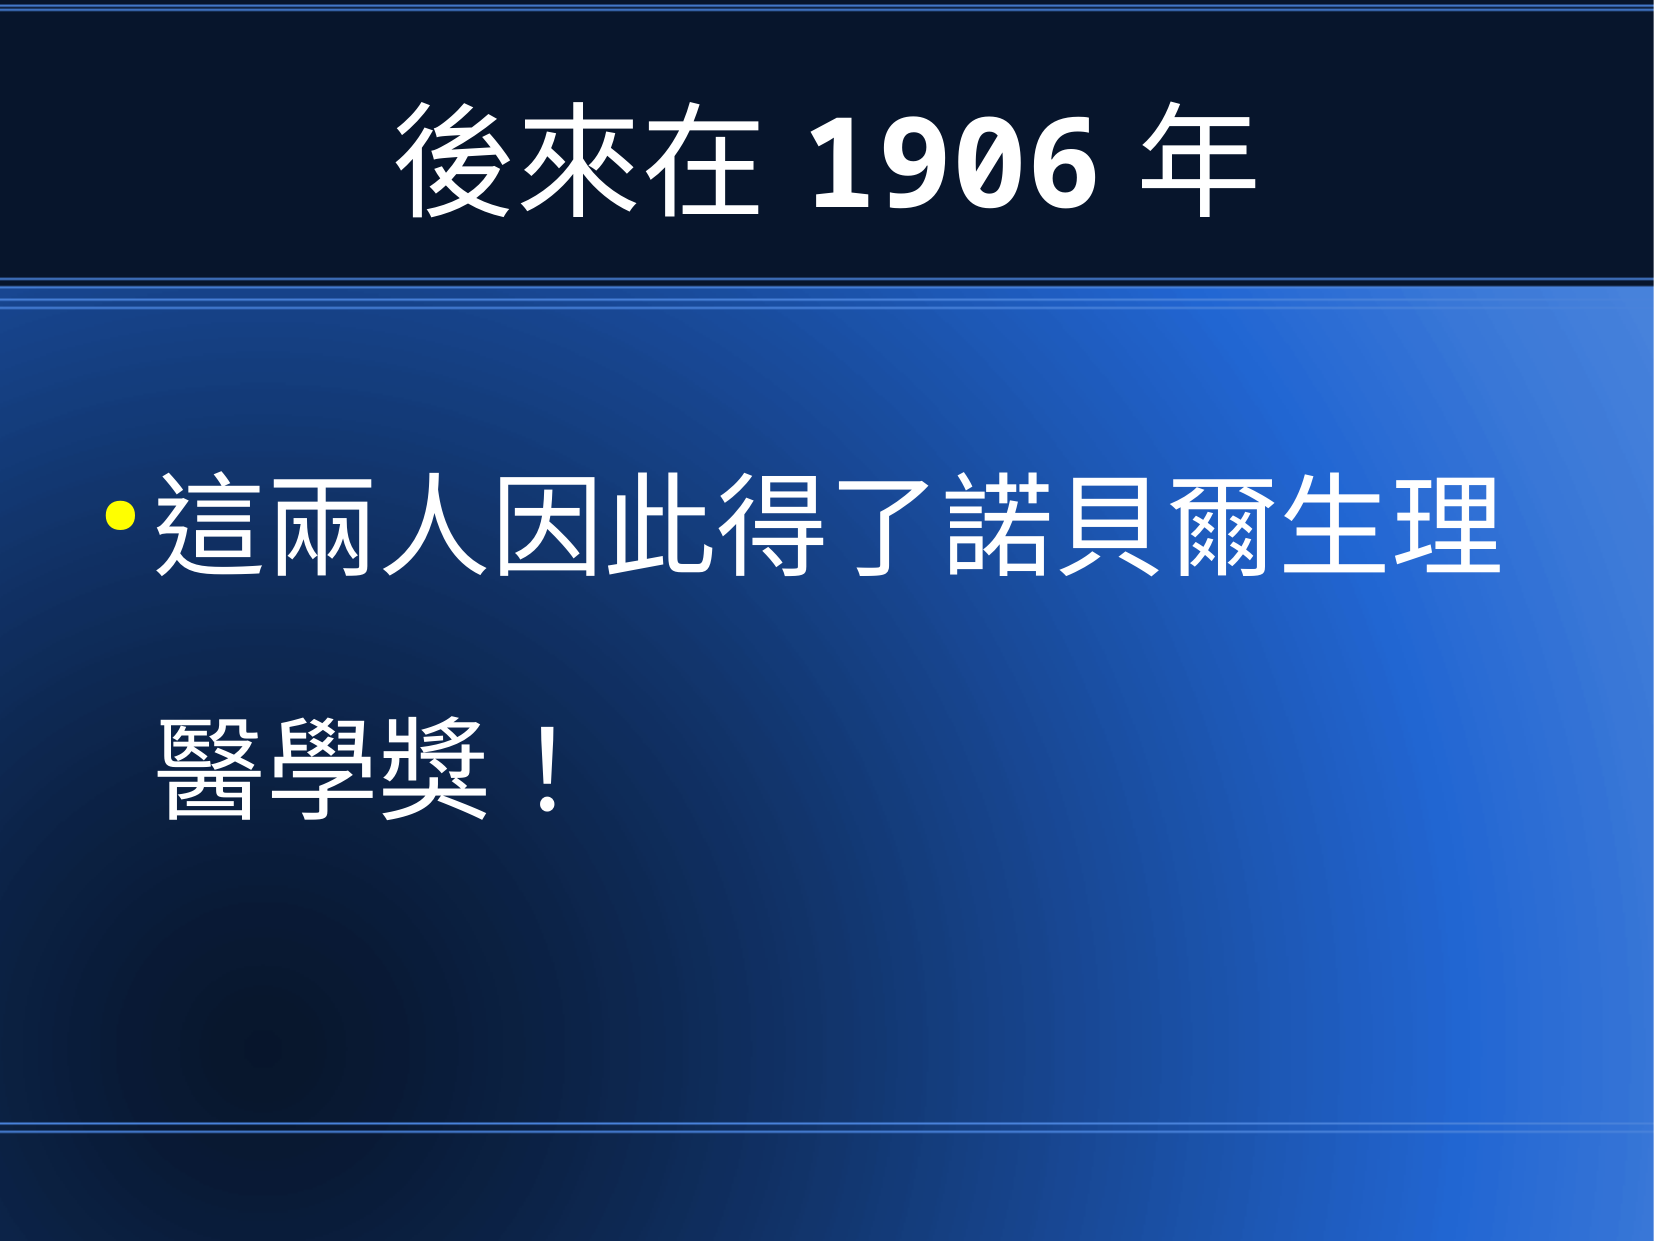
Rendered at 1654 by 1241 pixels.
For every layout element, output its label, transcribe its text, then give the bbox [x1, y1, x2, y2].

list 這兩人因此得了諾貝爾生理醫學獎！ [82, 355, 1571, 1241]
title 後來在1906年 [82, 49, 1571, 257]
picture [0, 0, 1654, 1241]
